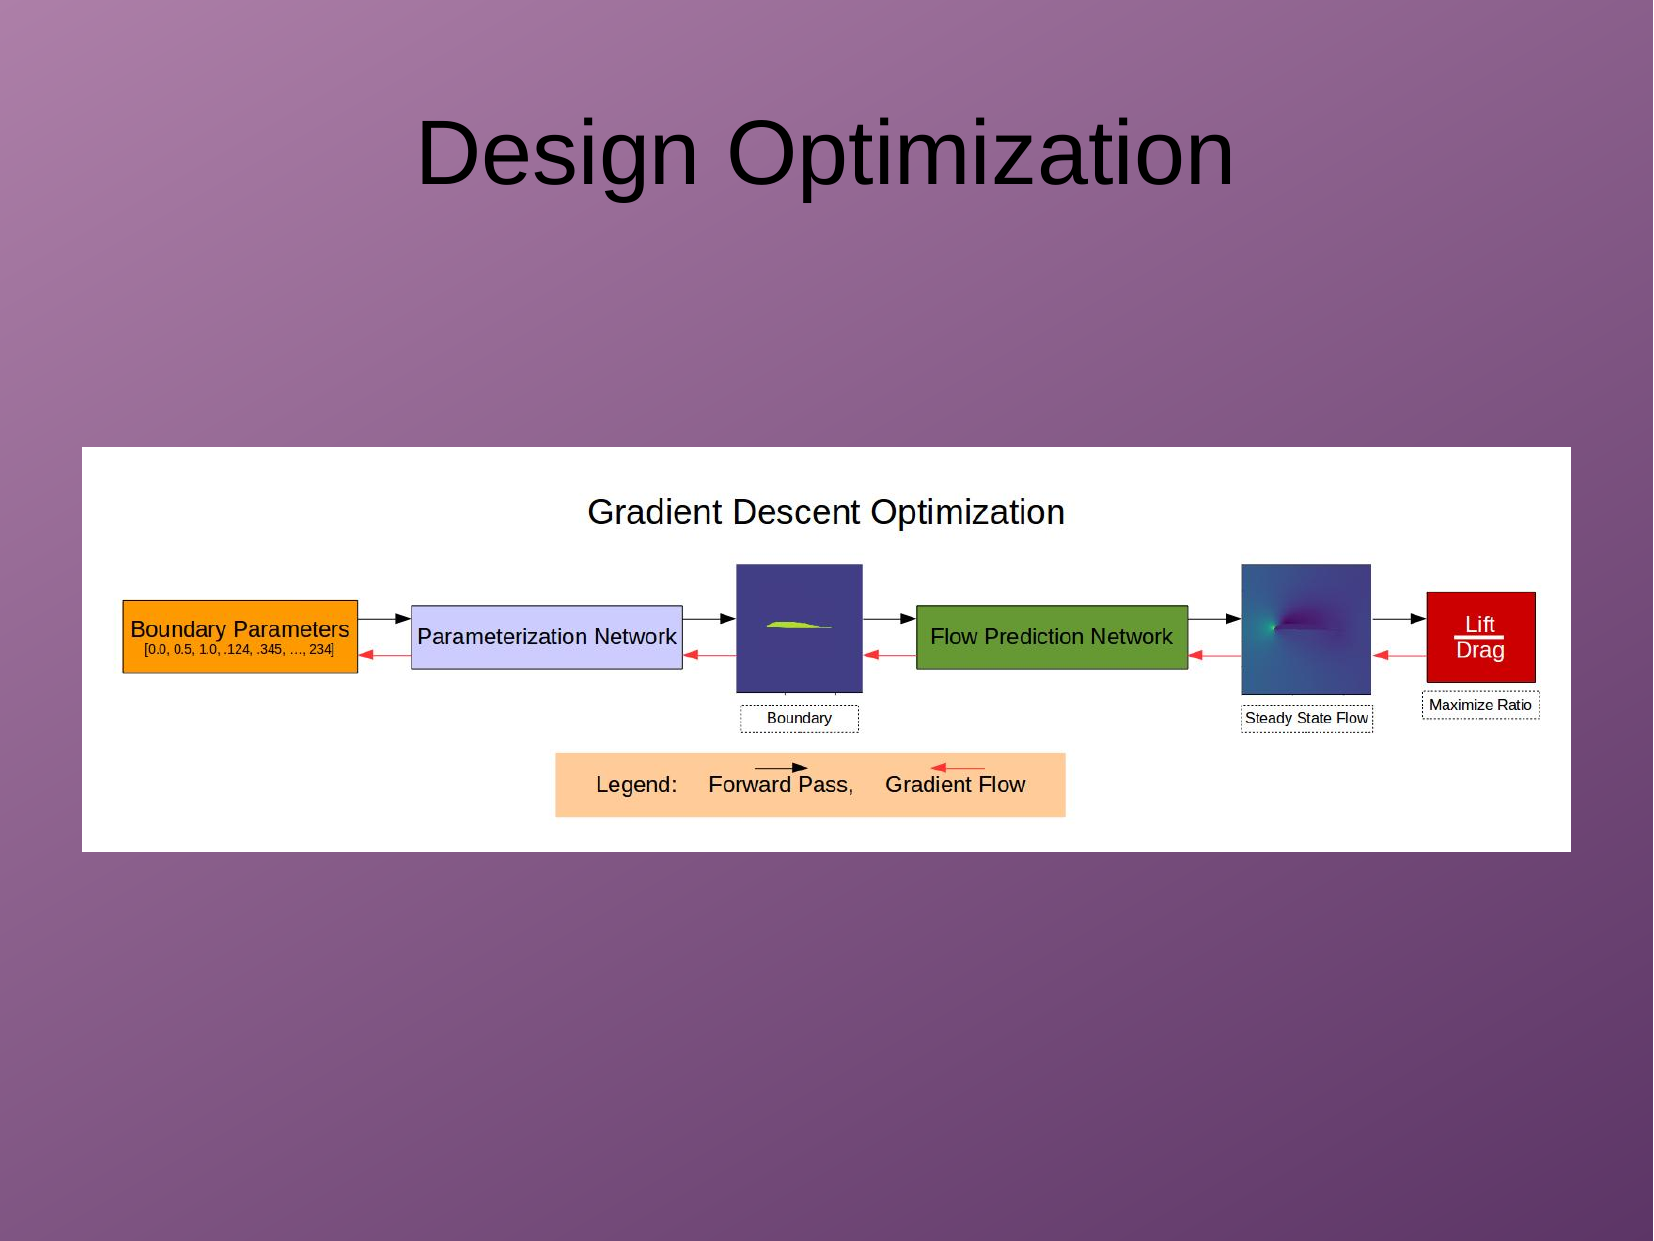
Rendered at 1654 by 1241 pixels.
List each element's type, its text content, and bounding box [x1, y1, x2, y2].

title Design Optimization [82, 49, 1571, 257]
picture [82, 447, 1571, 852]
